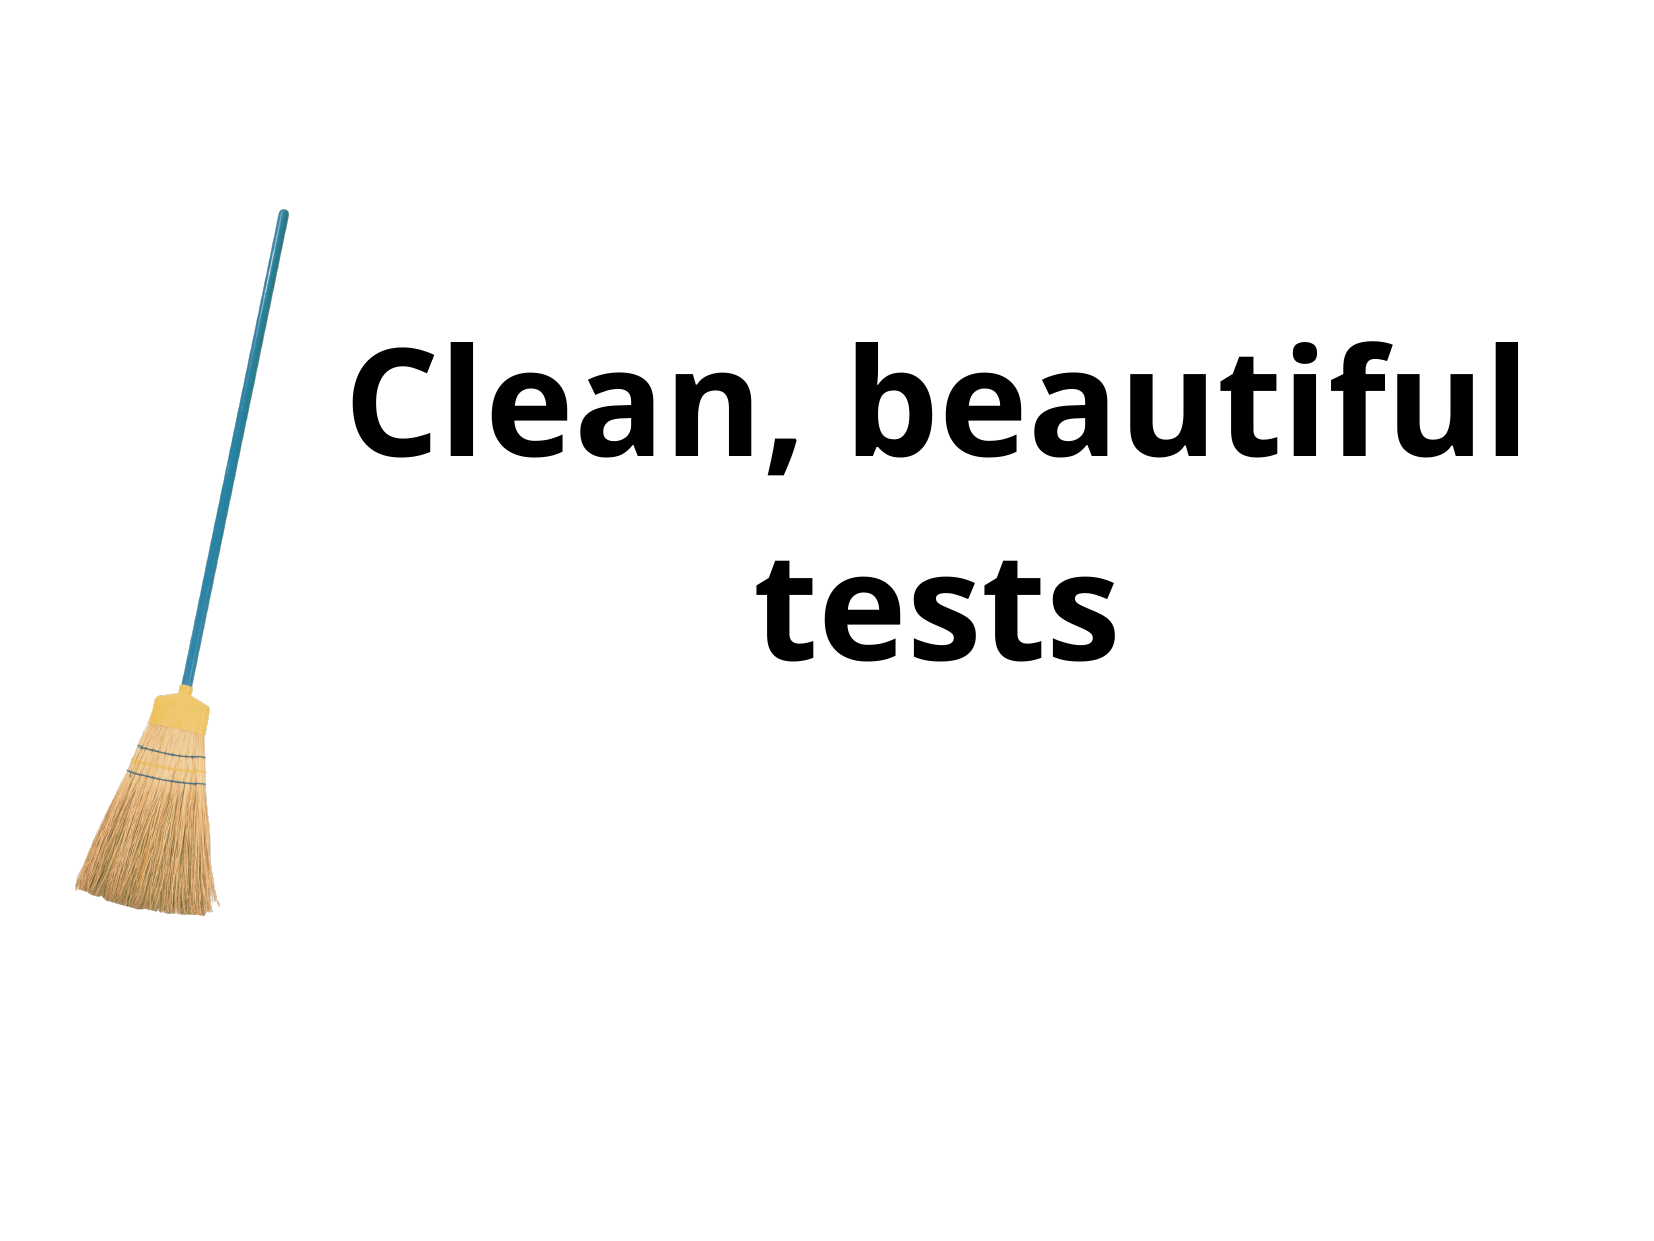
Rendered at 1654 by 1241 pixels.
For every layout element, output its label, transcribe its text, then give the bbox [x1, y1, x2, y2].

subtitle Clean, beautiful tests [315, 250, 1561, 751]
picture [75, 209, 289, 916]
